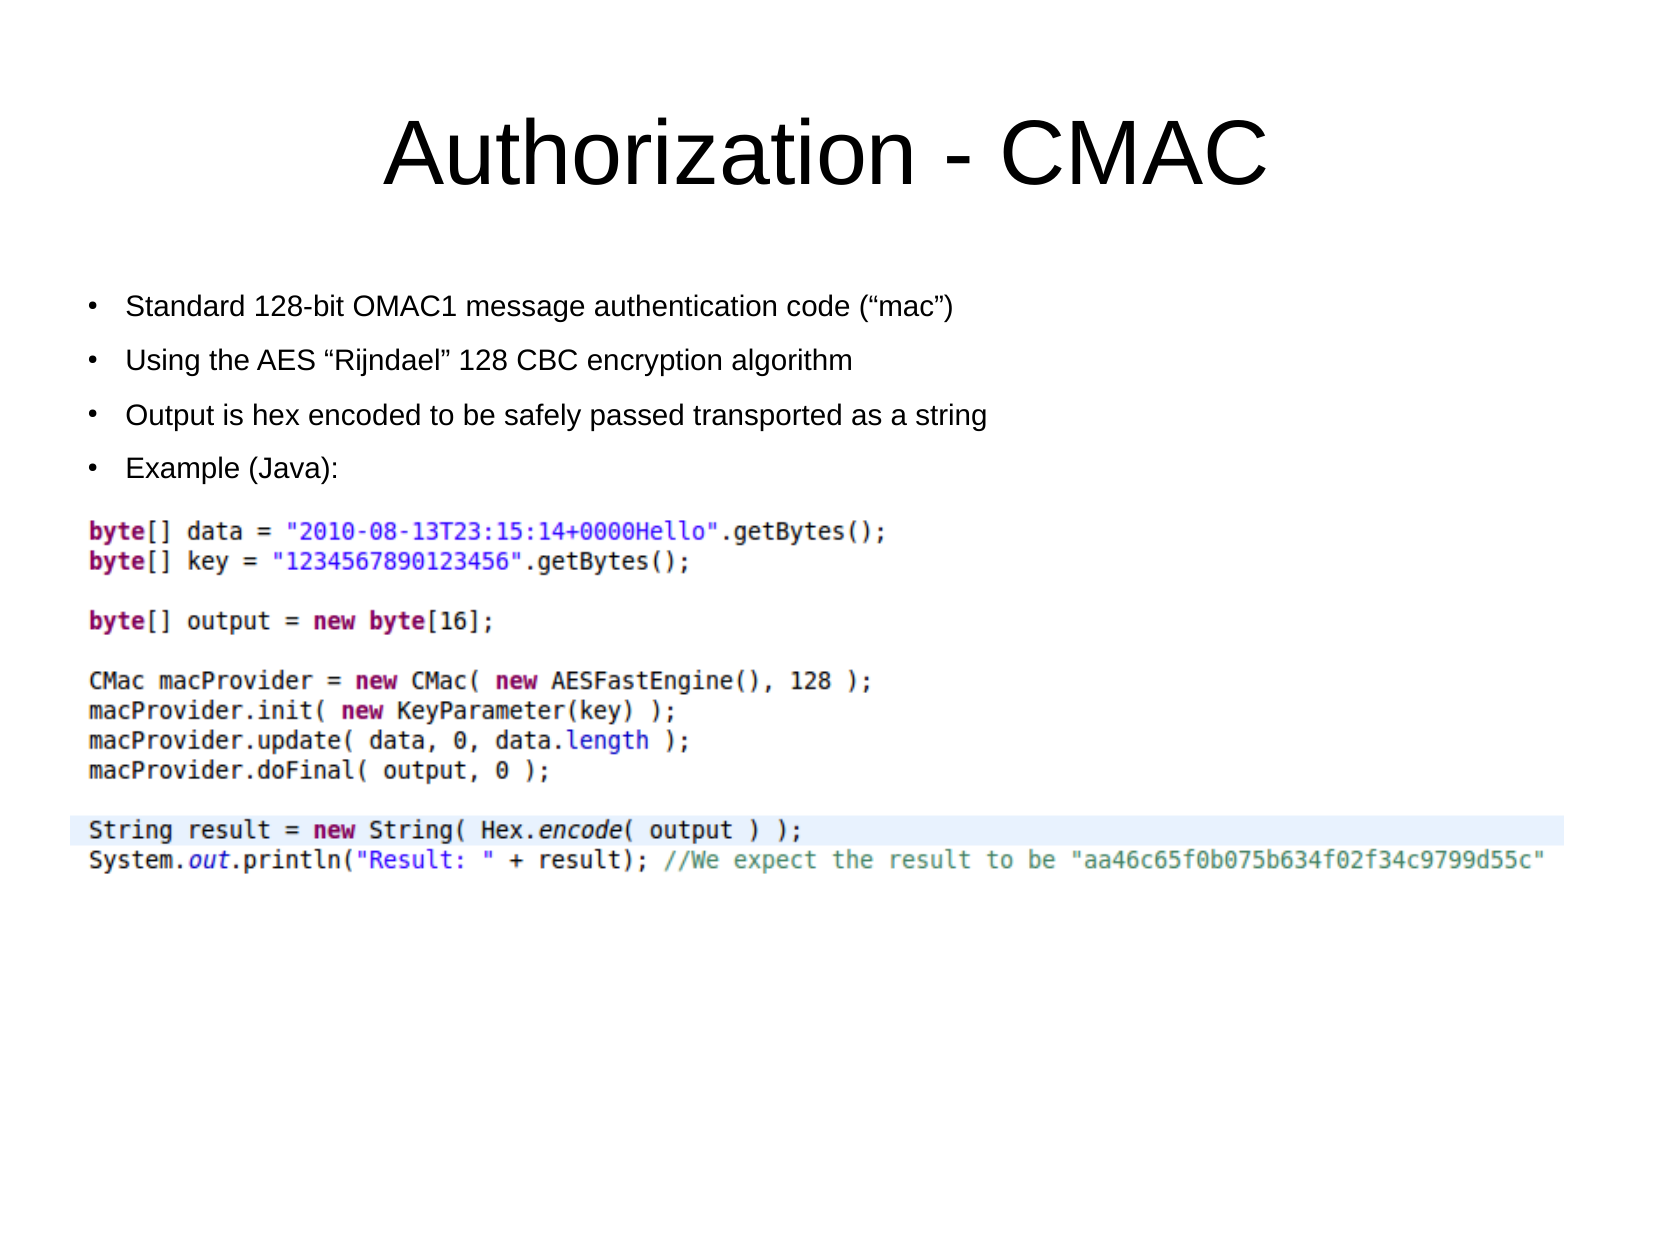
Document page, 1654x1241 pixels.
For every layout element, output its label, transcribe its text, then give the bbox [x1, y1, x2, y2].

picture [70, 505, 1564, 888]
list Standard 128-bit OMAC1 message authentication code (“mac”) Using the AES “Rijndael” 128 CBC encryption algorithm Output is hex encoded to be safely passed transported as a string Example (Java): [75, 290, 1572, 488]
title Authorization - CMAC [82, 49, 1571, 257]
